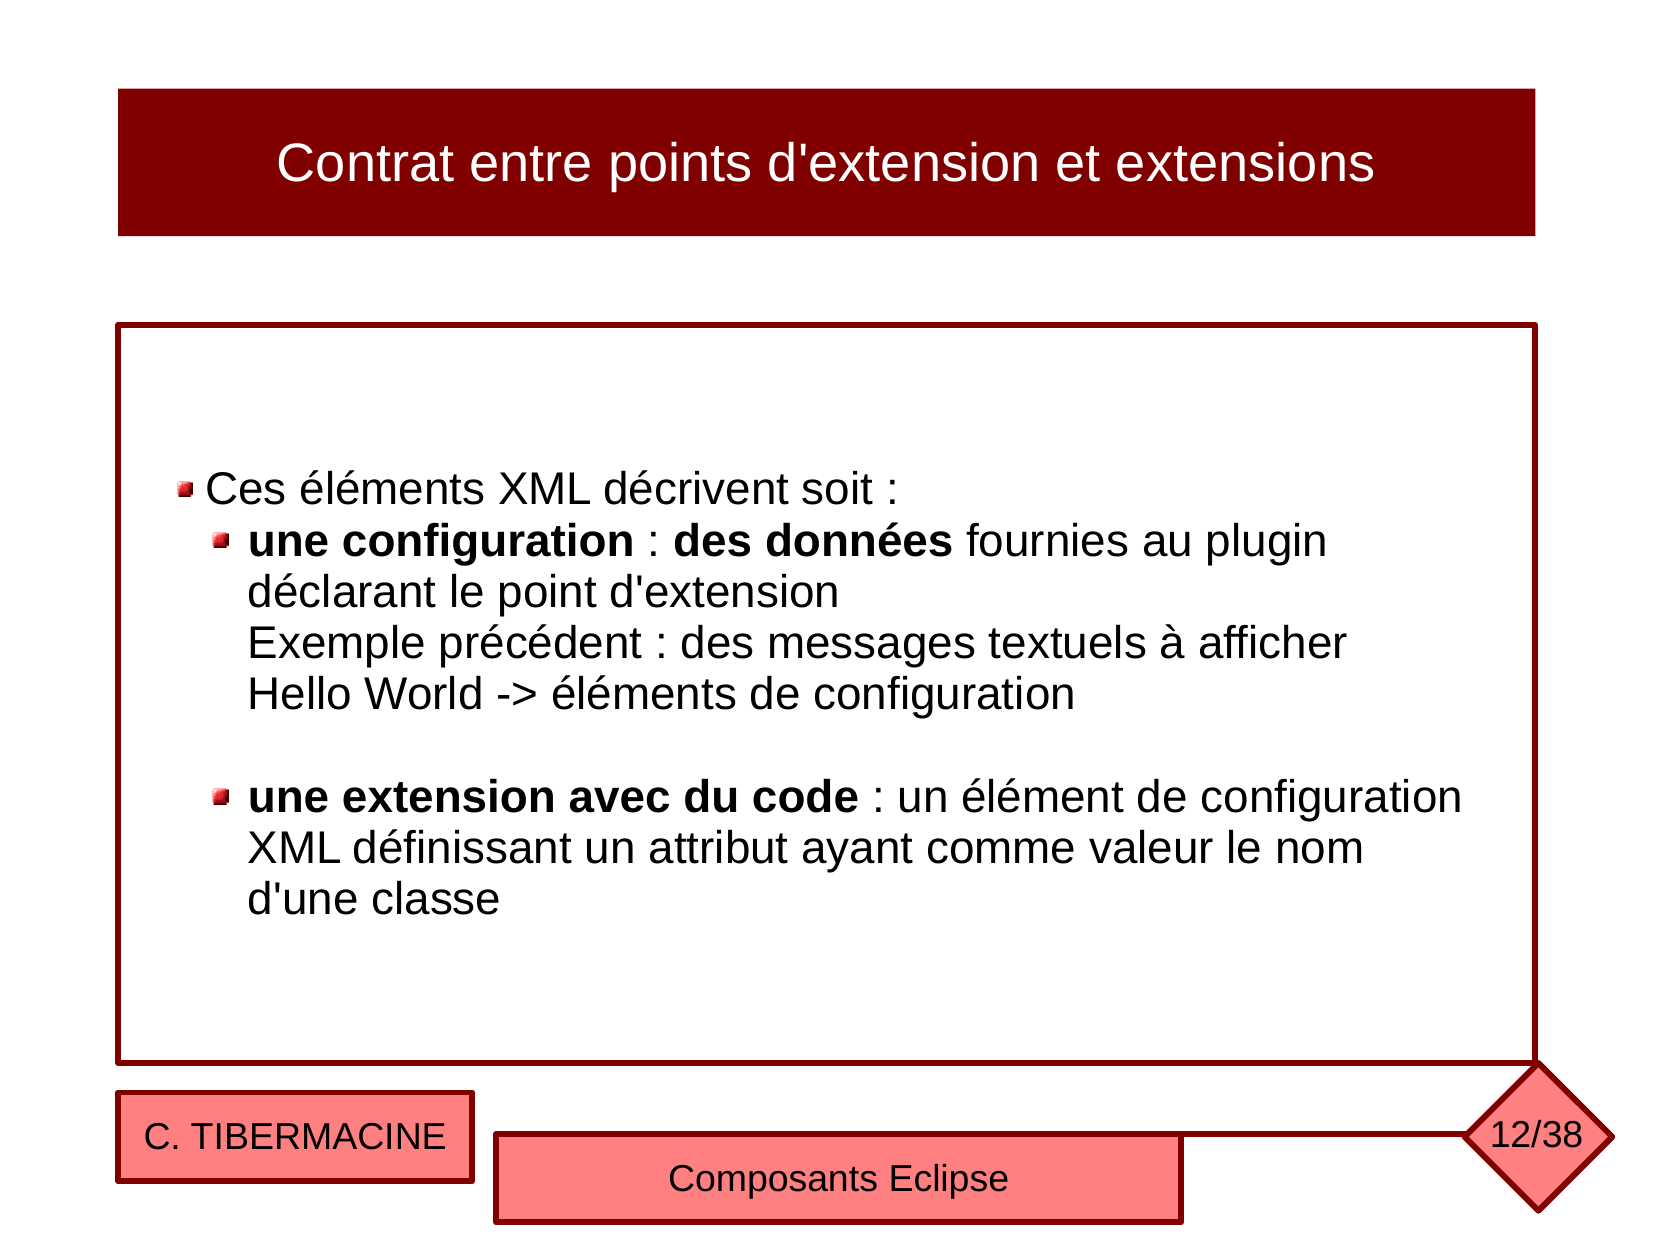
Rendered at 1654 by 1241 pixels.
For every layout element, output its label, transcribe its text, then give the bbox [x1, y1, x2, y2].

picture [177, 481, 193, 497]
text_box Composants Eclipse [496, 1133, 1182, 1223]
text_box [1490, 1163, 1587, 1211]
text_box C. TIBERMACINE [118, 1092, 473, 1182]
picture [212, 532, 229, 548]
text_box <numéro>/38 [1475, 1106, 1654, 1163]
text_box Contrat entre points d'extension et extensions [118, 88, 1536, 237]
text_box [1464, 1126, 1475, 1148]
text_box [1495, 1062, 1582, 1106]
text_box Ces éléments XML décrivent soit : une configuration : des données fournies au plugin déclarant le point d'extension Exemple précédent : des messages textuels à afficher Hello World -> éléments de configuration une extension avec du code : un élément de configuration XML définissant un attribut ayant comme valeur le nom d'une classe [118, 324, 1536, 1063]
picture [212, 788, 229, 805]
